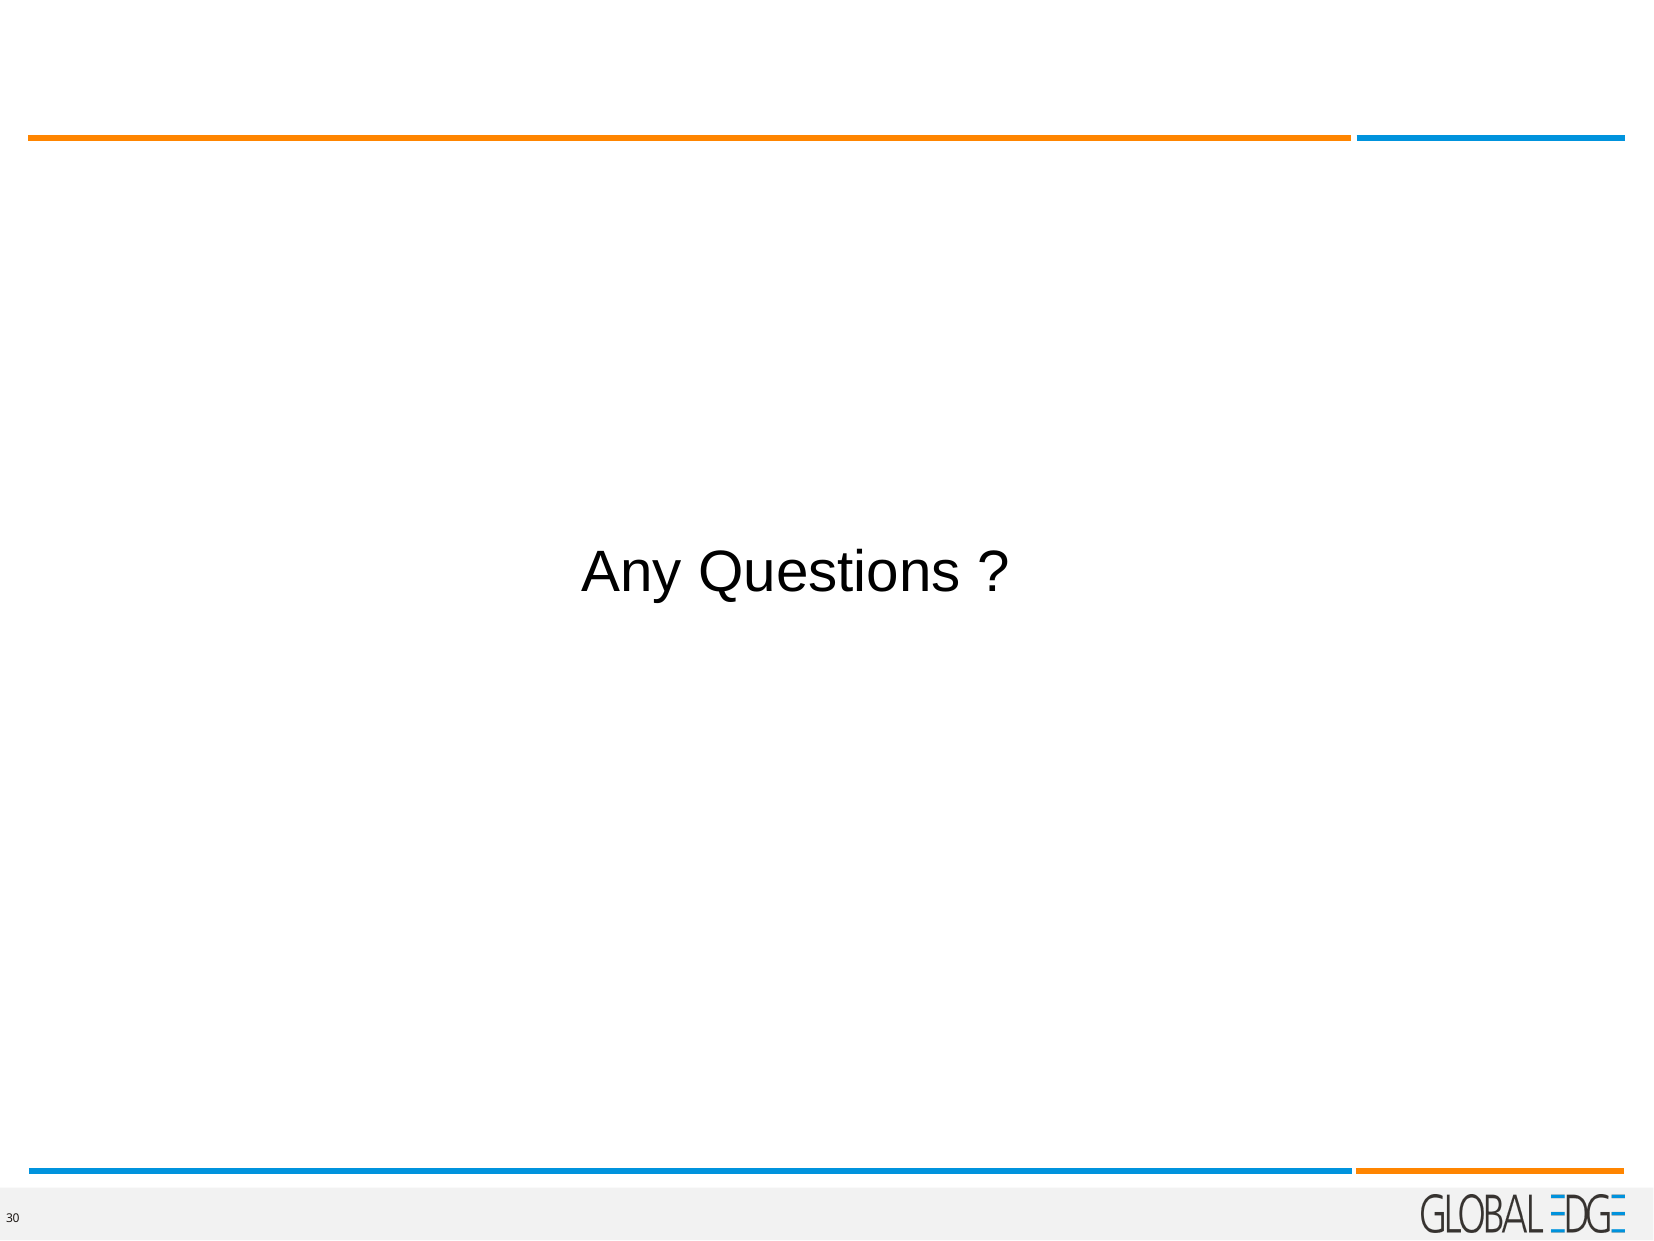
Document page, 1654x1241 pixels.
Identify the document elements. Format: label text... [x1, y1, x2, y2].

picture [1421, 1194, 1625, 1233]
text_box Any Questions ? [566, 531, 1026, 612]
